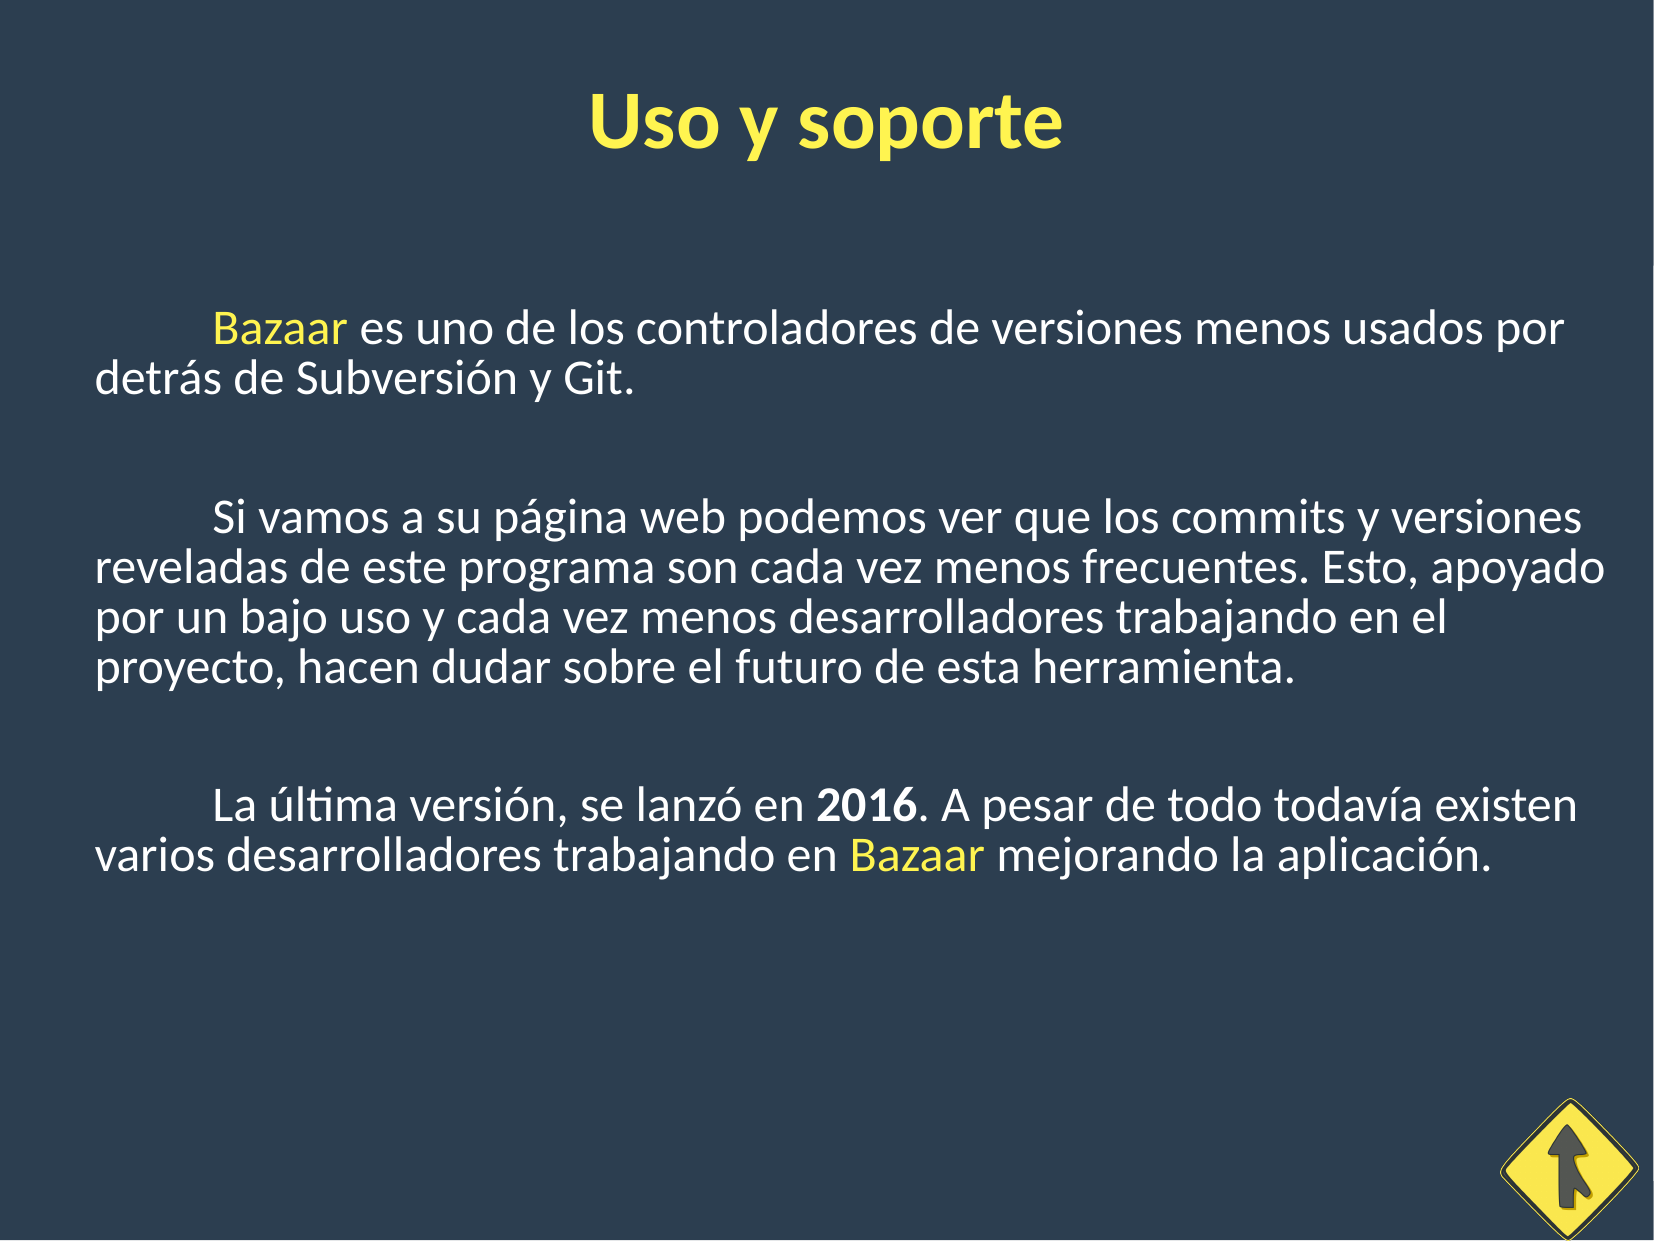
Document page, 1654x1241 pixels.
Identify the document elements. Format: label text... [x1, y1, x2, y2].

title Uso y soporte [59, 49, 1595, 207]
list Bazaar es uno de los controladores de versiones menos usados por detrás de Subversión y Git. Si vamos a su página web podemos ver que los commits y versiones reveladas de este programa son cada vez menos frecuentes. Esto, apoyado por un bajo uso y cada vez menos desarrolladores trabajando en el proyecto, hacen dudar sobre el futuro de esta herramienta. La última versión, se lanzó en 2016. A pesar de todo todavía existen varios desarrolladores trabajando en Bazaar mejorando la aplicación. [23, 307, 1630, 1229]
picture [1500, 1098, 1639, 1241]
